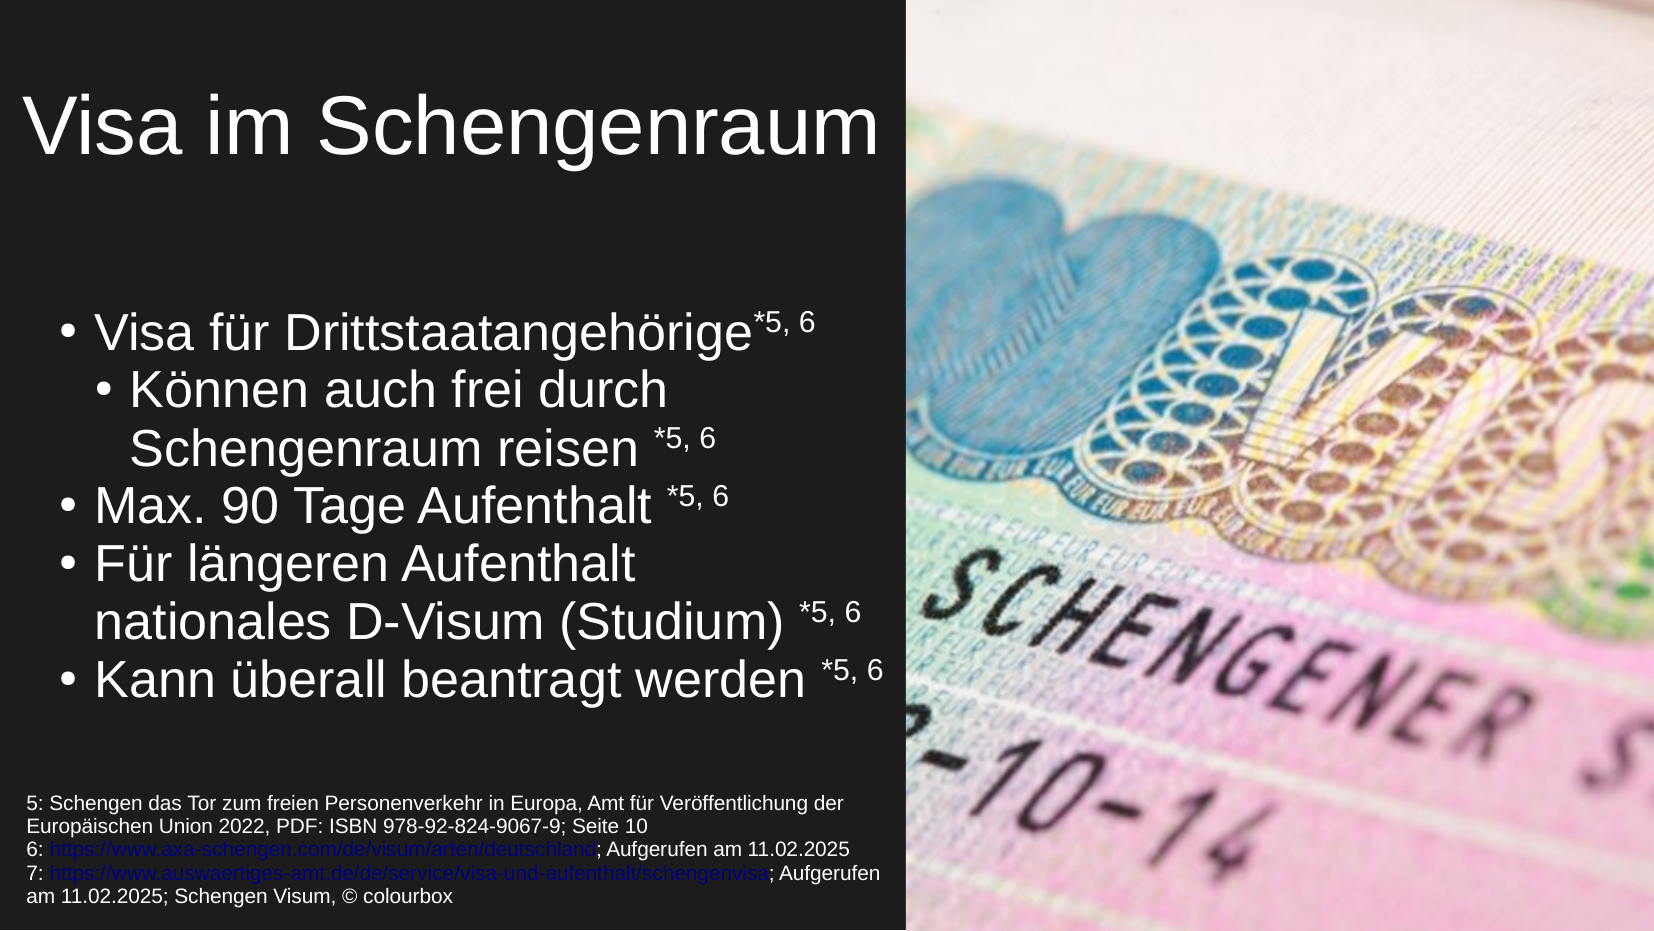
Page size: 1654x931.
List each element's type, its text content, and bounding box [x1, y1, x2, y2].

text_box 5: Schengen das Tor zum freien Personenverkehr in Europa, Amt für Veröffentlichung der Europäischen Union 2022, PDF: ISBN 978-92-824-9067-9; Seite 10 6: https://www.axa-schengen.com/de/visum/arten/deutschland; Aufgerufen am 11.02.2025 7: https://www.auswaertiges-amt.de/de/service/visa-und-aufenthalt/schengenvisa; Aufgerufen am 11.02.2025; Schengen Visum, © colourbox [11, 784, 905, 916]
picture [905, 0, 1654, 931]
subtitle Visa für Drittstaatangehörige*5, 6 Können auch frei durch Schengenraum reisen *5, 6 Max. 90 Tage Aufenthalt *5, 6 Für längeren Aufenthalt nationales D-Visum (Studium) *5, 6 Kann überall beantragt werden *5, 6 [59, 236, 886, 776]
title Visa im Schengenraum [0, 59, 905, 193]
